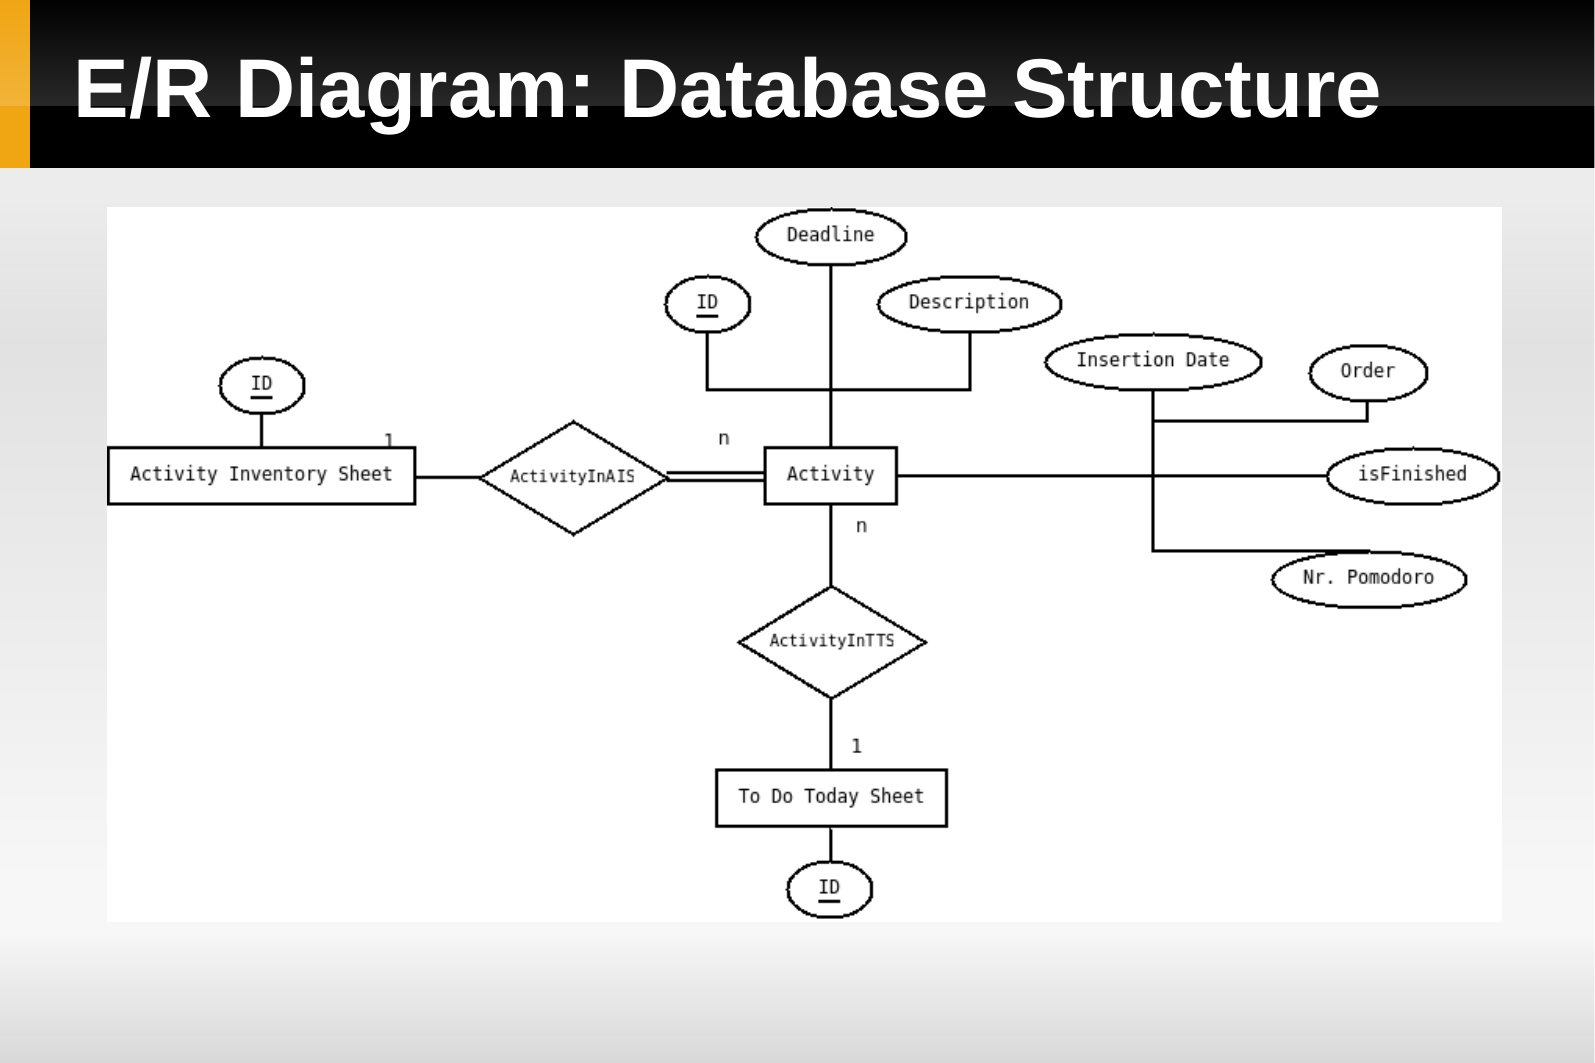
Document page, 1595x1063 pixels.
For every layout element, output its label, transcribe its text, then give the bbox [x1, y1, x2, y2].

picture [0, 0, 1595, 1063]
title E/R Diagram: Database Structure [74, 7, 1510, 171]
